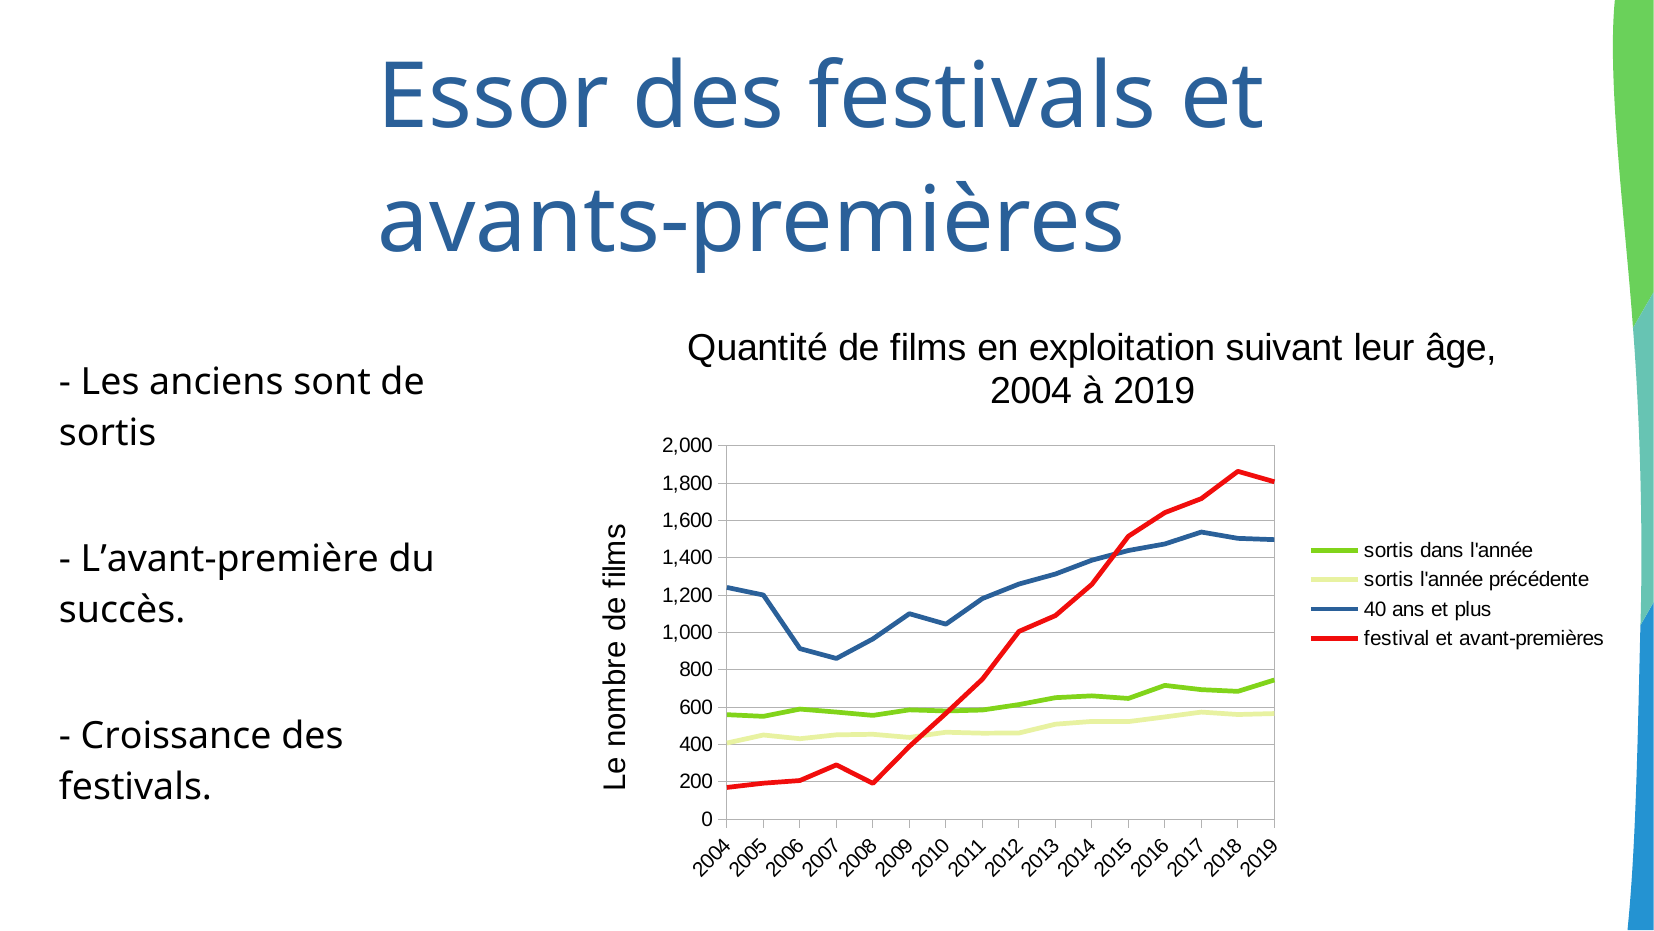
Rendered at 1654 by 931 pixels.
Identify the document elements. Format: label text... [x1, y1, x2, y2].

text_box - Les anciens sont de sortis [59, 354, 502, 457]
text_box - L’avant-première du succès. [59, 531, 473, 634]
title Essor des festivals et avants-premières [236, 29, 1506, 279]
text_box - Croissance des festivals. [59, 708, 443, 811]
chart [561, 295, 1625, 894]
